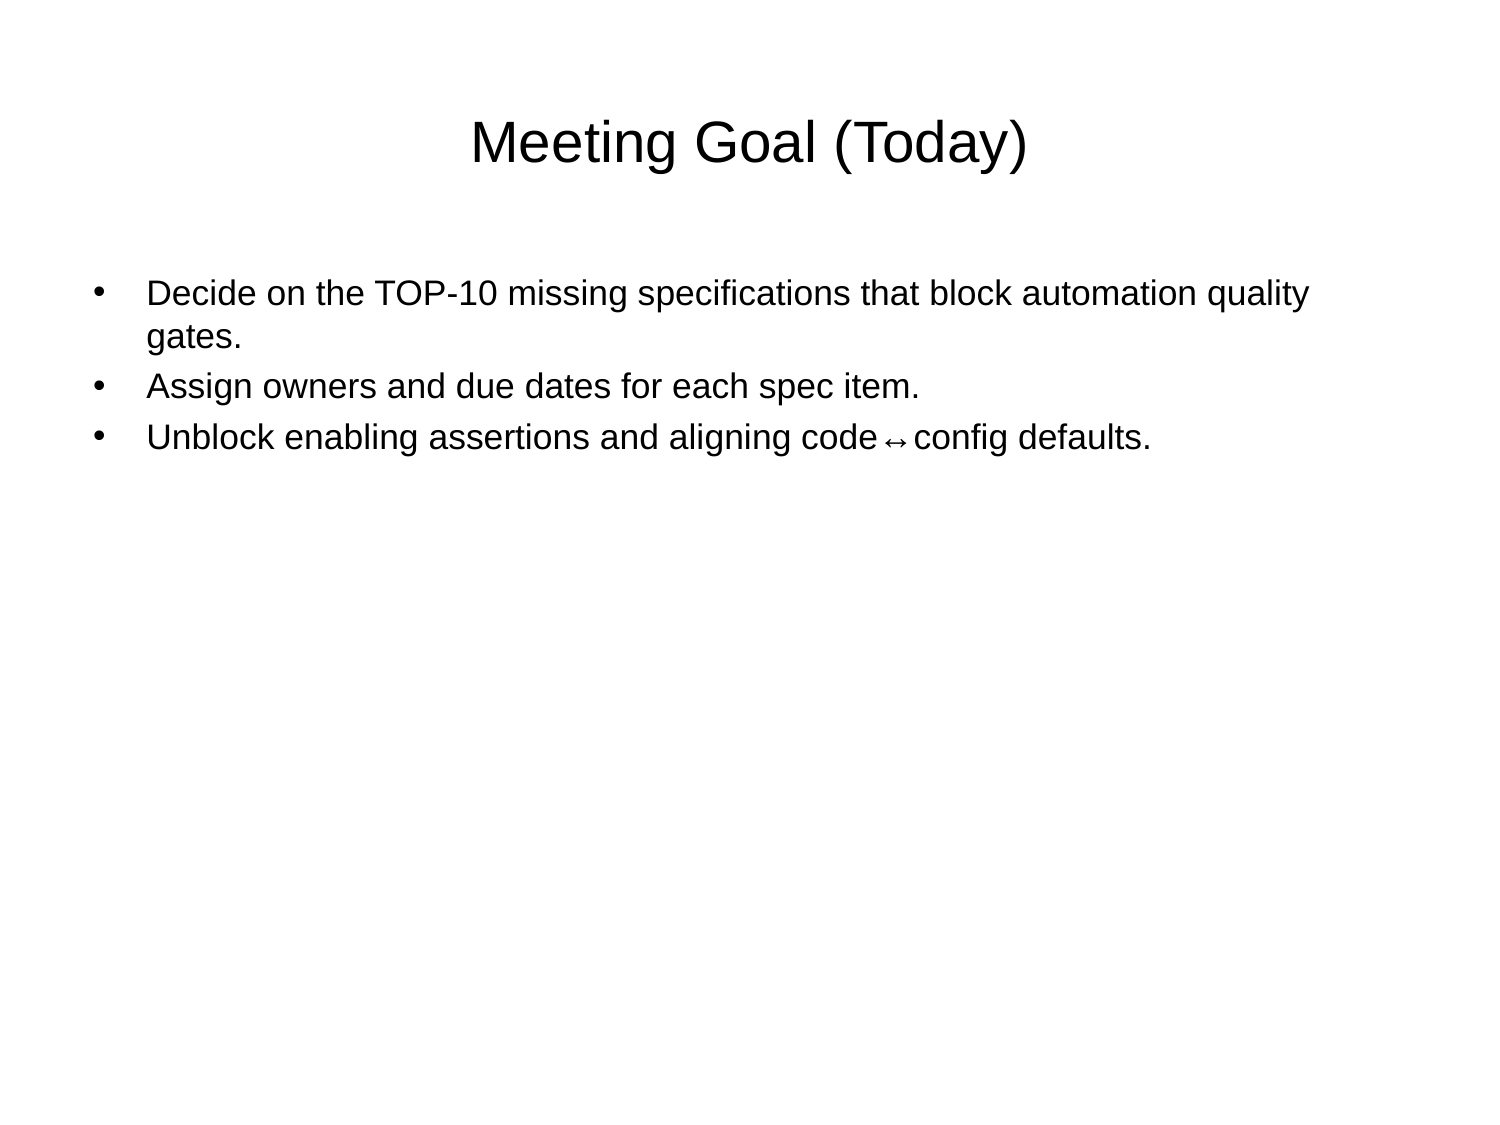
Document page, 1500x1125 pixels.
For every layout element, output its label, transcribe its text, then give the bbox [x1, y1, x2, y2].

list Decide on the TOP-10 missing specifications that block automation quality gates. Assign owners and due dates for each spec item. Unblock enabling assertions and aligning code↔config defaults. [75, 262, 1425, 1005]
title Meeting Goal (Today) [75, 45, 1425, 233]
